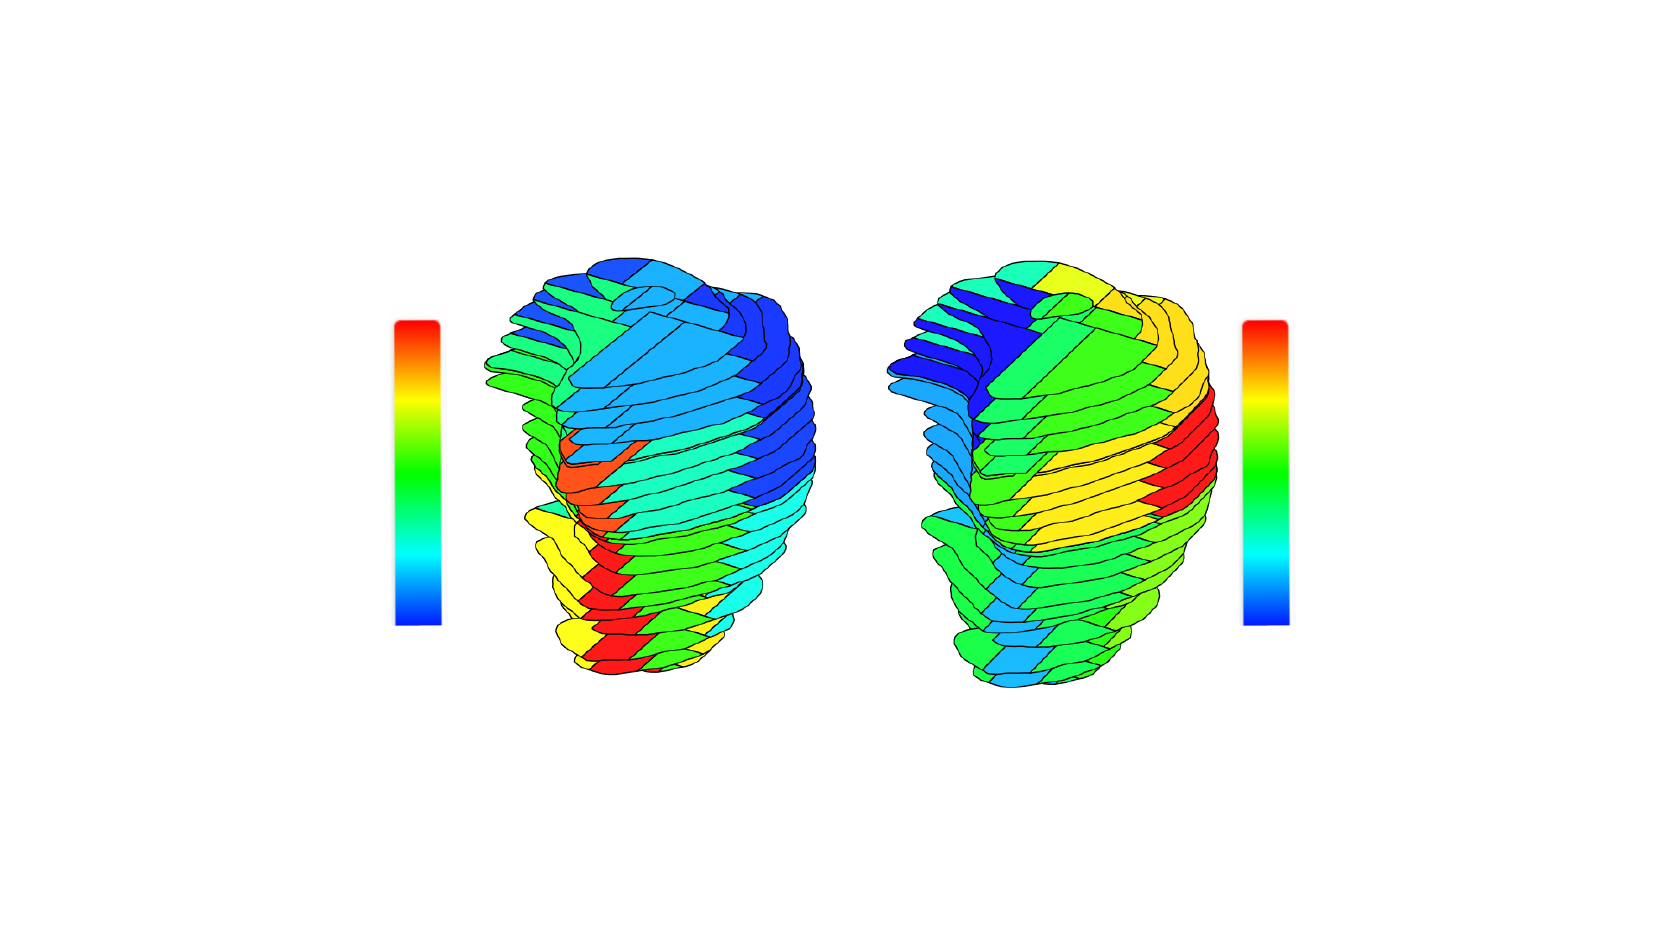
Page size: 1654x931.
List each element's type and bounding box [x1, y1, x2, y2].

picture [389, 307, 448, 626]
picture [864, 236, 1296, 712]
picture [472, 236, 832, 694]
